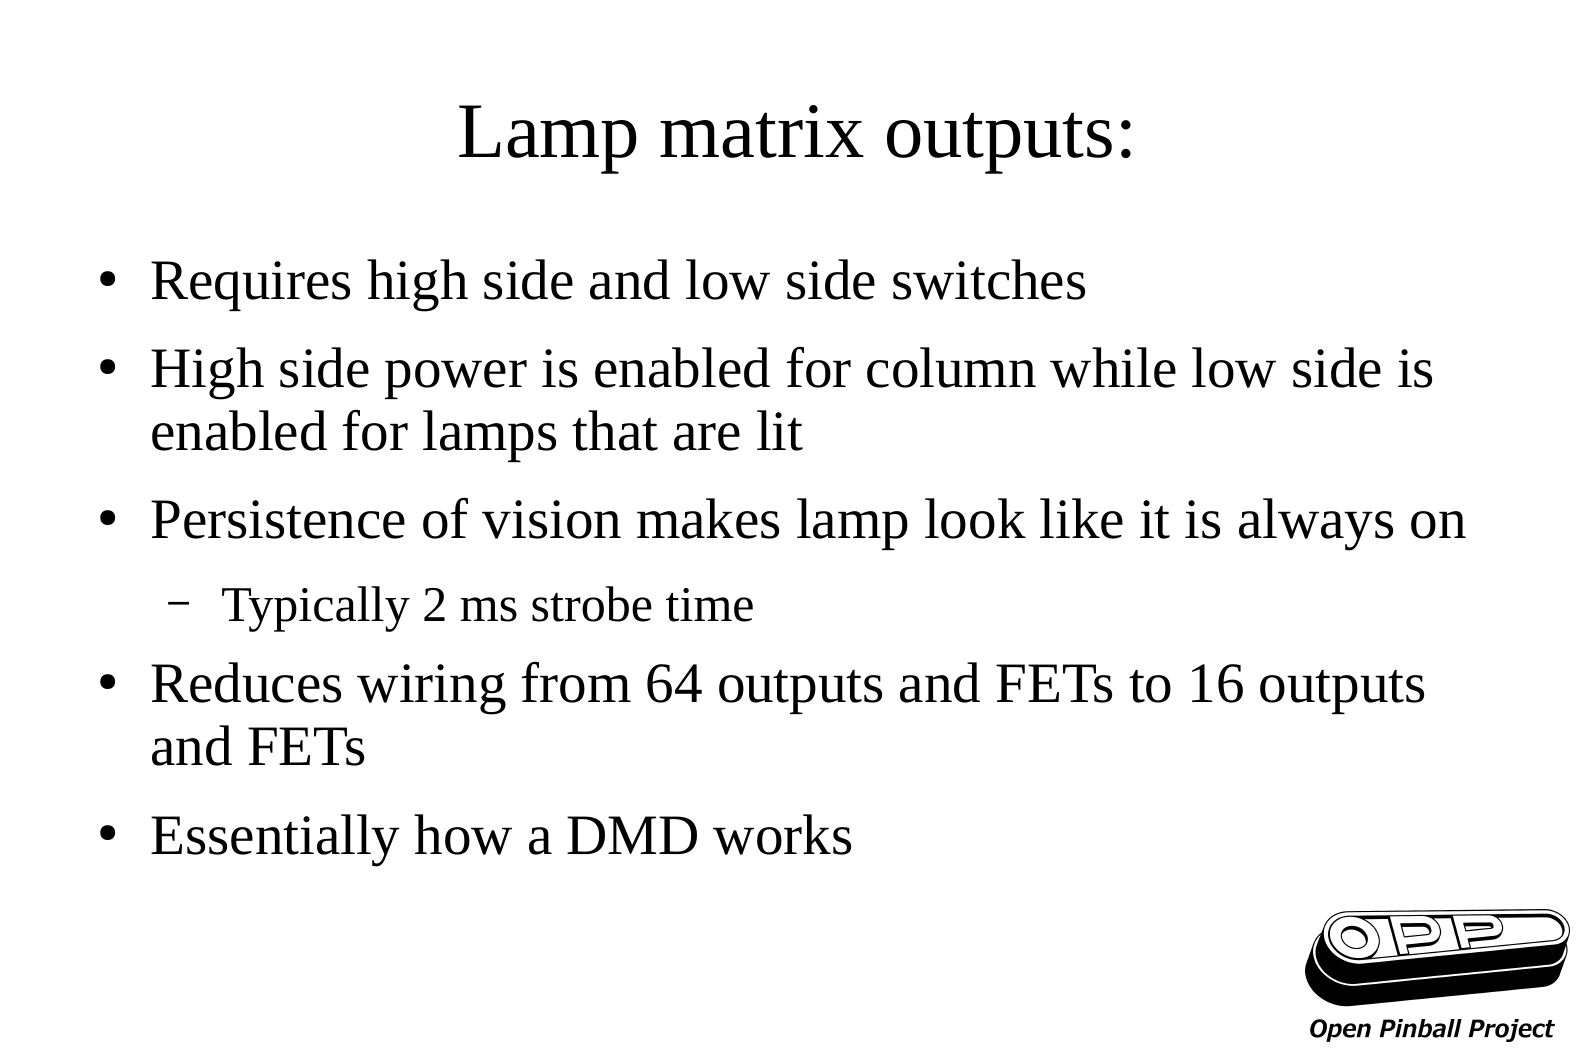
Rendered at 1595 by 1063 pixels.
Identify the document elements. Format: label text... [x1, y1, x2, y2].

list Requires high side and low side switches High side power is enabled for column while low side is enabled for lamps that are lit Persistence of vision makes lamp look like it is always on Typically 2 ms strobe time Reduces wiring from 64 outputs and FETs to 16 outputs and FETs Essentially how a DMD works [79, 248, 1515, 951]
title Lamp matrix outputs: [79, 42, 1515, 220]
picture [1305, 909, 1570, 1042]
